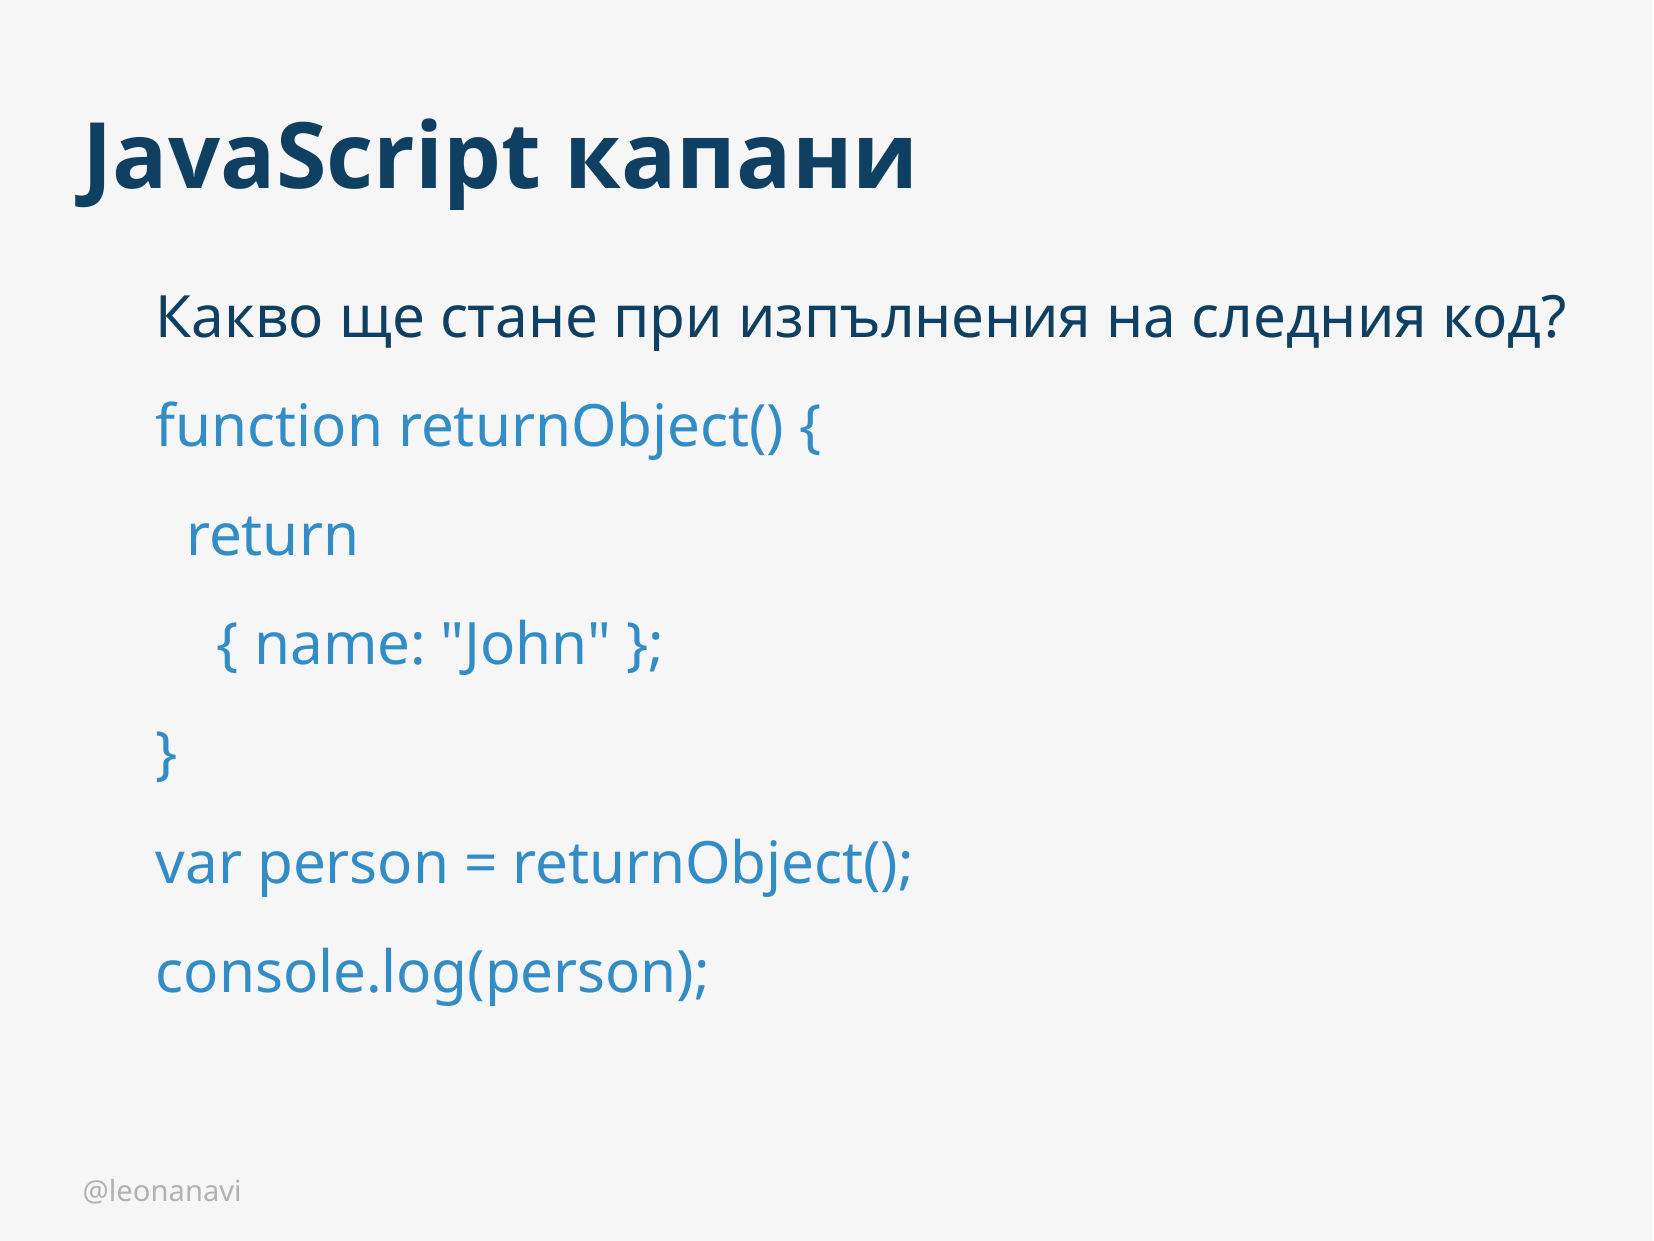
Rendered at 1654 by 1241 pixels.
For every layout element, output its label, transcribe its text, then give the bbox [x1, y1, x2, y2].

text_box Какво ще стане при изпълнения на следния код? function returnObject() { return { name: "John" }; } var person = returnObject(); console.log(person); [105, 267, 1621, 1201]
title JavaScript капани [82, 49, 1571, 257]
